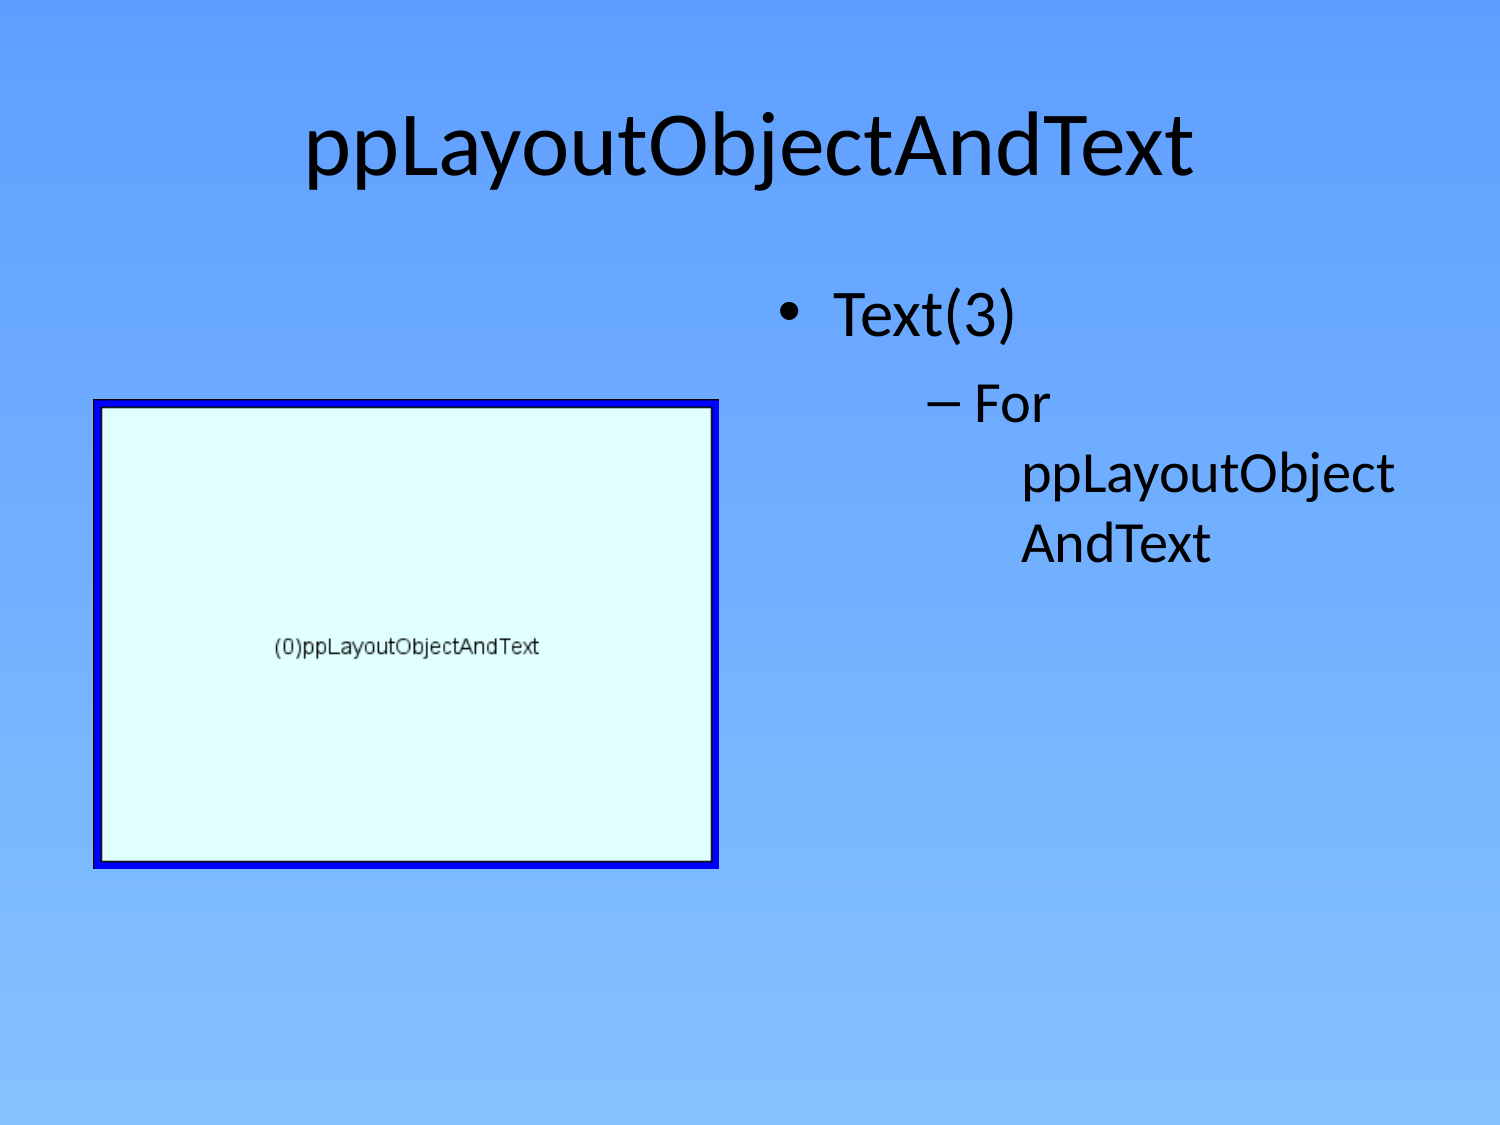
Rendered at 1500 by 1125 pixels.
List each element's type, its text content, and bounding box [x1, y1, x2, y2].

list Text(3) For ppLayoutObjectAndText [762, 262, 1426, 1005]
picture [93, 399, 719, 869]
title ppLayoutObjectAndText [75, 45, 1426, 233]
